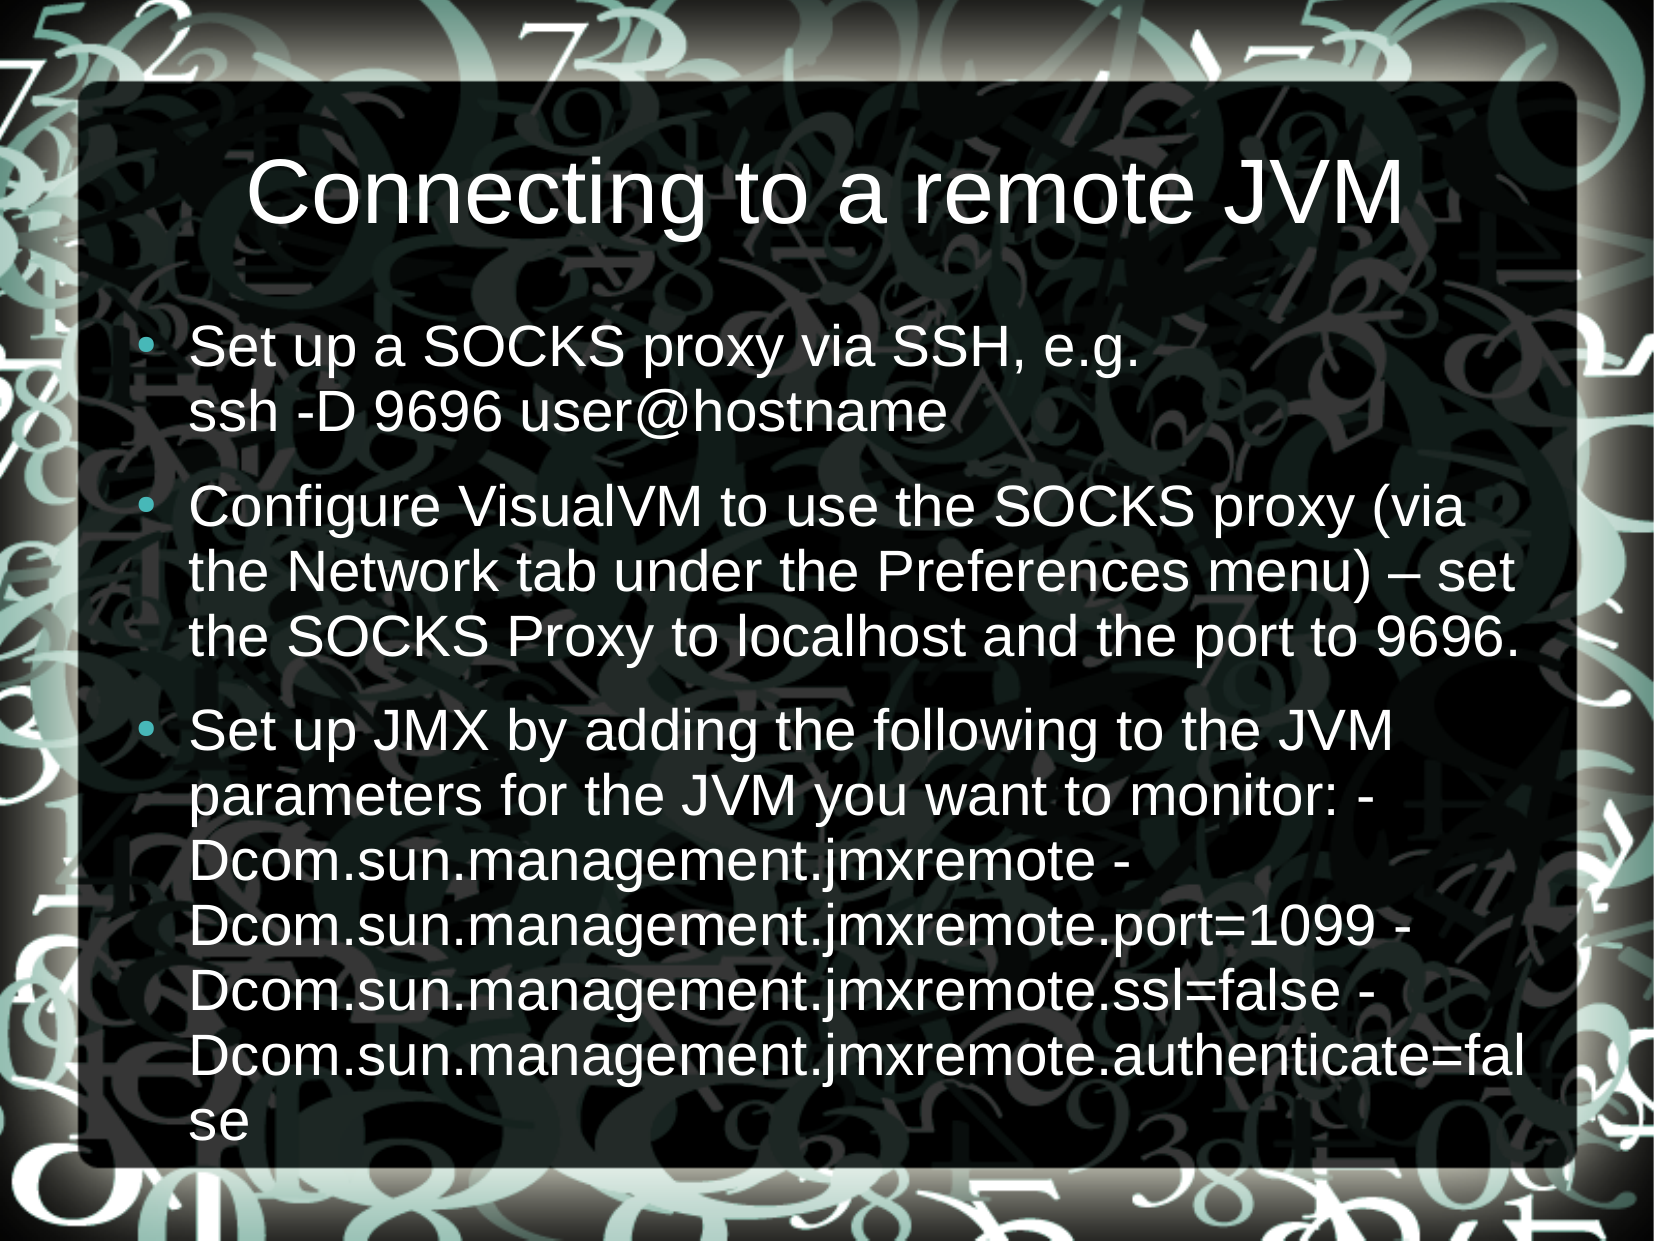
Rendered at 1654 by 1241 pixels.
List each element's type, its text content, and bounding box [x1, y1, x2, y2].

title Connecting to a remote JVM [82, 88, 1571, 296]
picture [0, 0, 1654, 1241]
list Set up a SOCKS proxy via SSH, e.g. ssh -D 9696 user@hostname Configure VisualVM to use the SOCKS proxy (via the Network tab under the Preferences menu) – set the SOCKS Proxy to localhost and the port to 9696. Set up JMX by adding the following to the JVM parameters for the JVM you want to monitor: -Dcom.sun.management.jmxremote -Dcom.sun.management.jmxremote.port=1099 -Dcom.sun.management.jmxremote.ssl=false -Dcom.sun.management.jmxremote.authenticate=false [118, 313, 1542, 1154]
